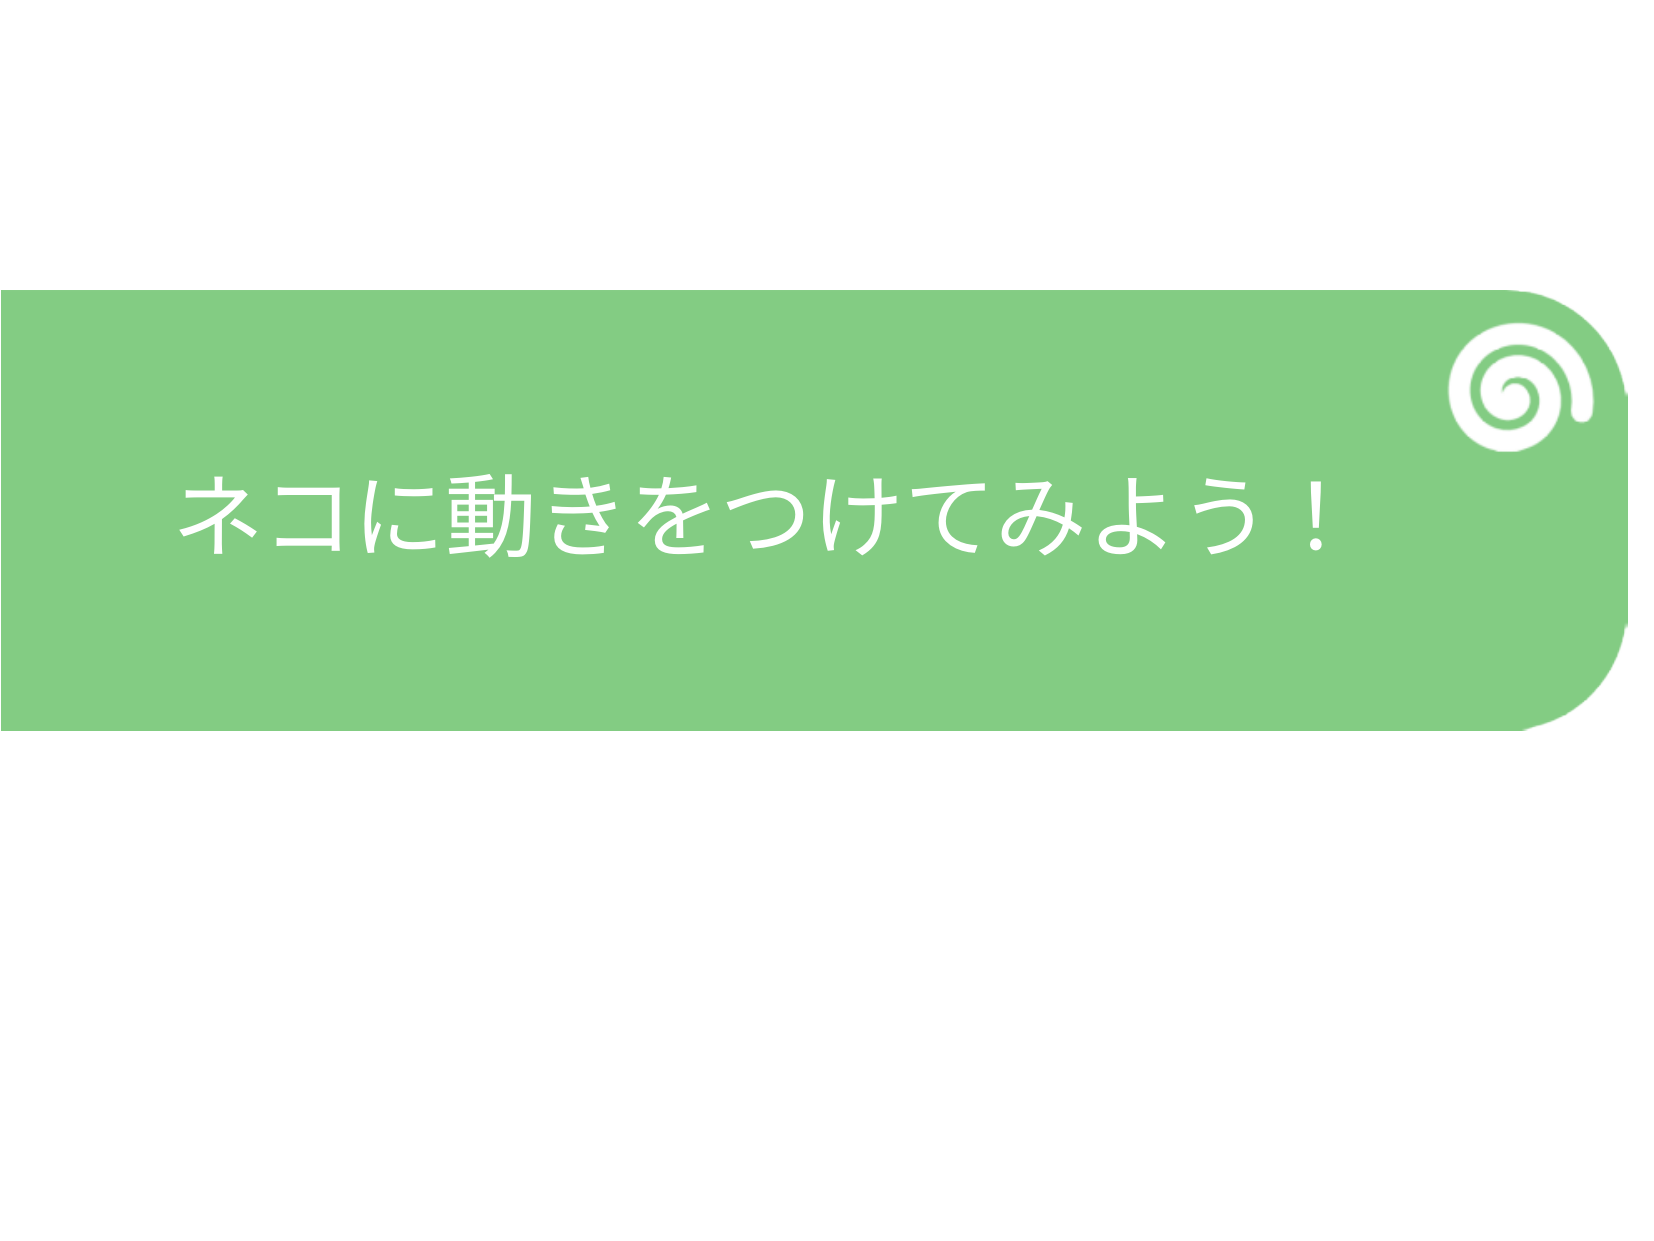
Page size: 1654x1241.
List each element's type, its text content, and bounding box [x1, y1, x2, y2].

title ネコに動きをつけてみよう！ [82, 406, 1453, 614]
picture [1, 290, 1628, 731]
